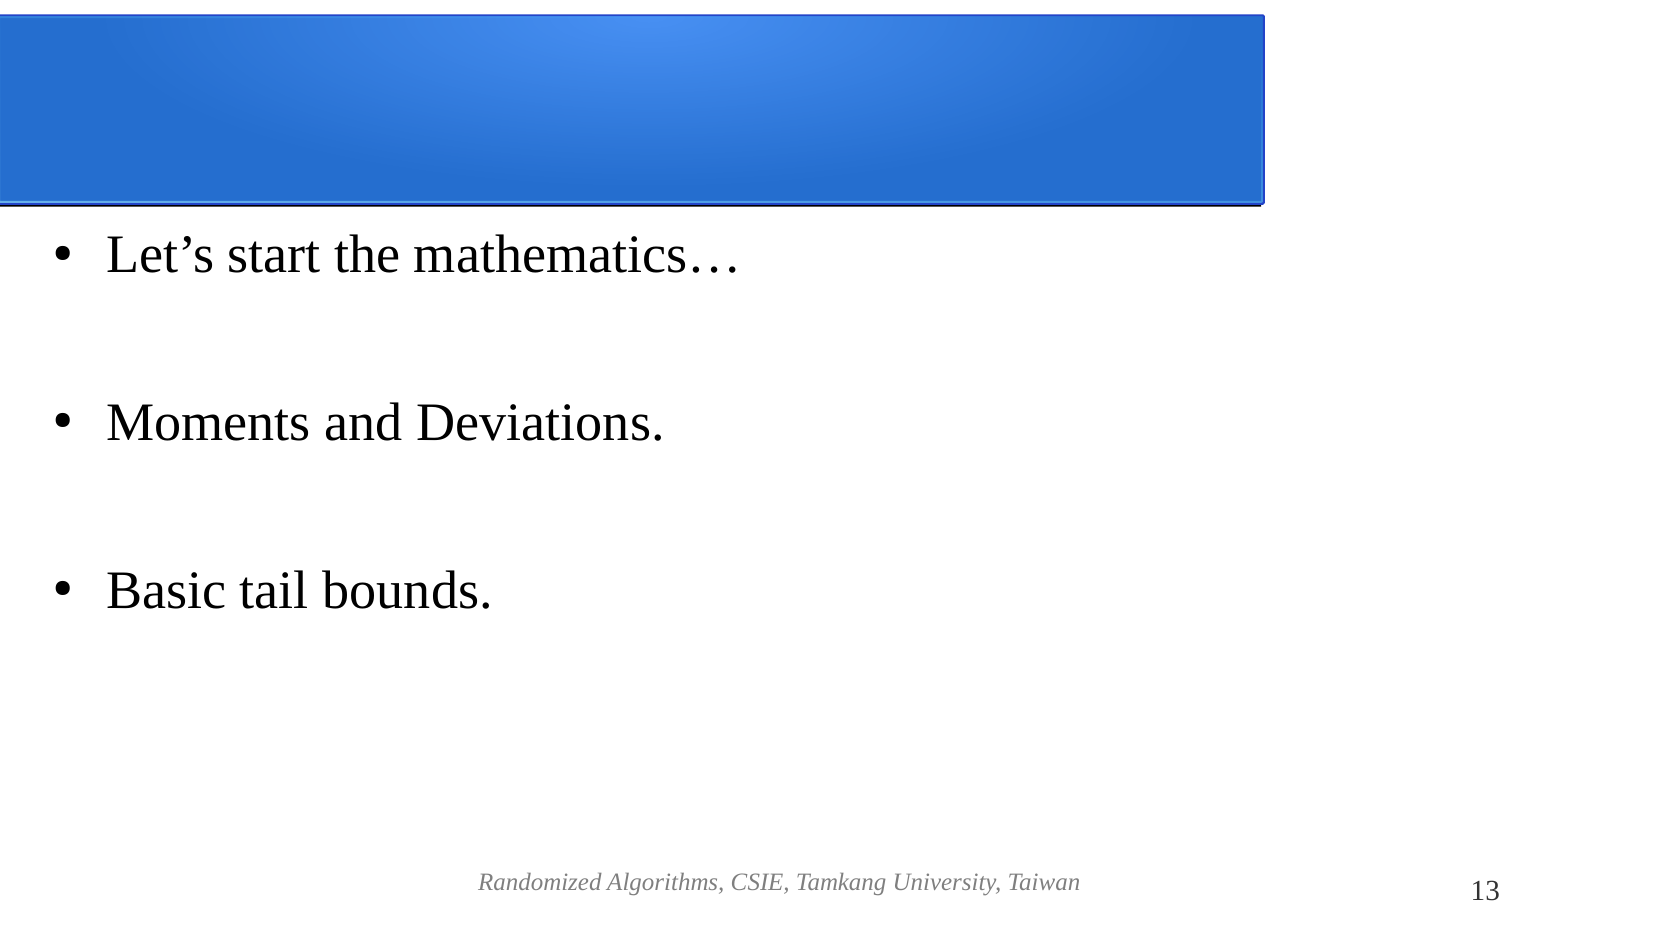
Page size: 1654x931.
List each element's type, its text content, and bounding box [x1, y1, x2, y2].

list Let’s start the mathematics… Moments and Deviations. Basic tail bounds. [35, 224, 1524, 764]
